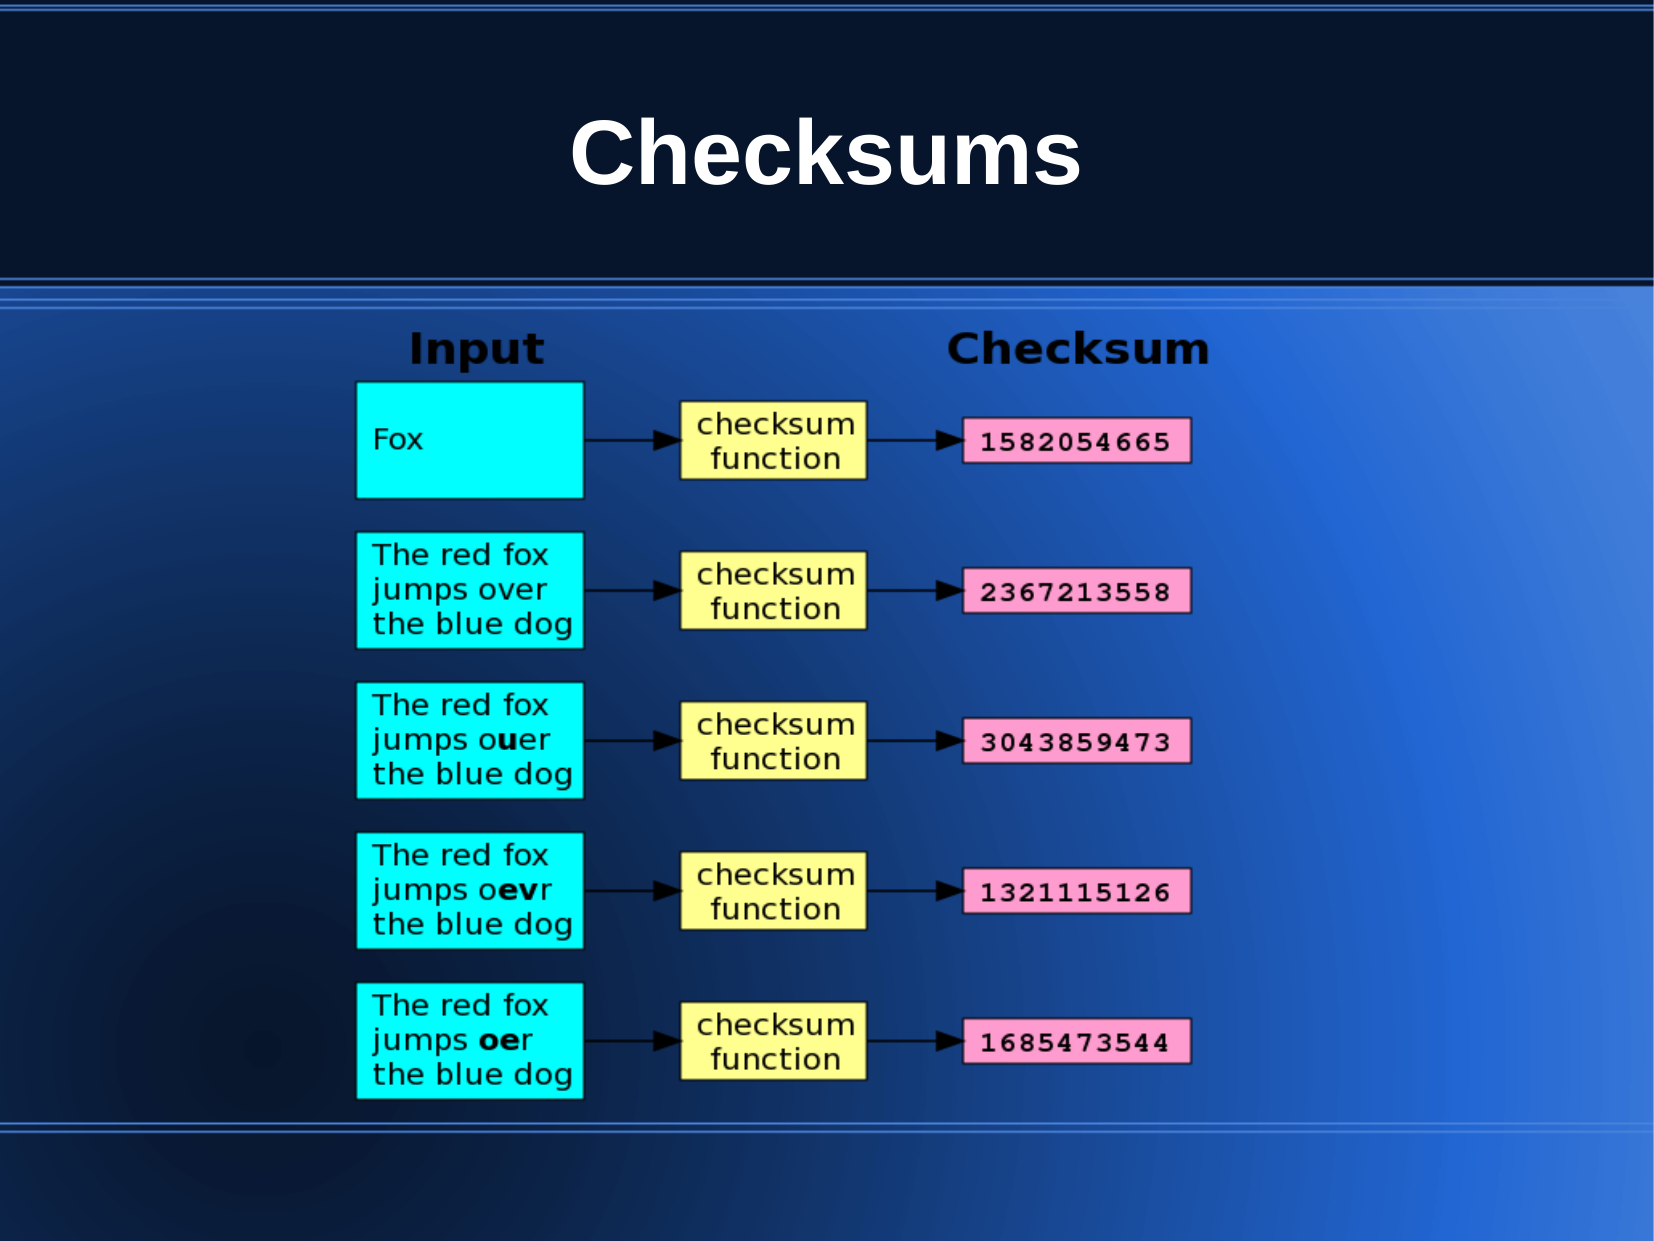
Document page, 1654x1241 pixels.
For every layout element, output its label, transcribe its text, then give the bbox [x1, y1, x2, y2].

title Checksums [82, 56, 1571, 250]
picture [0, 0, 1654, 1241]
